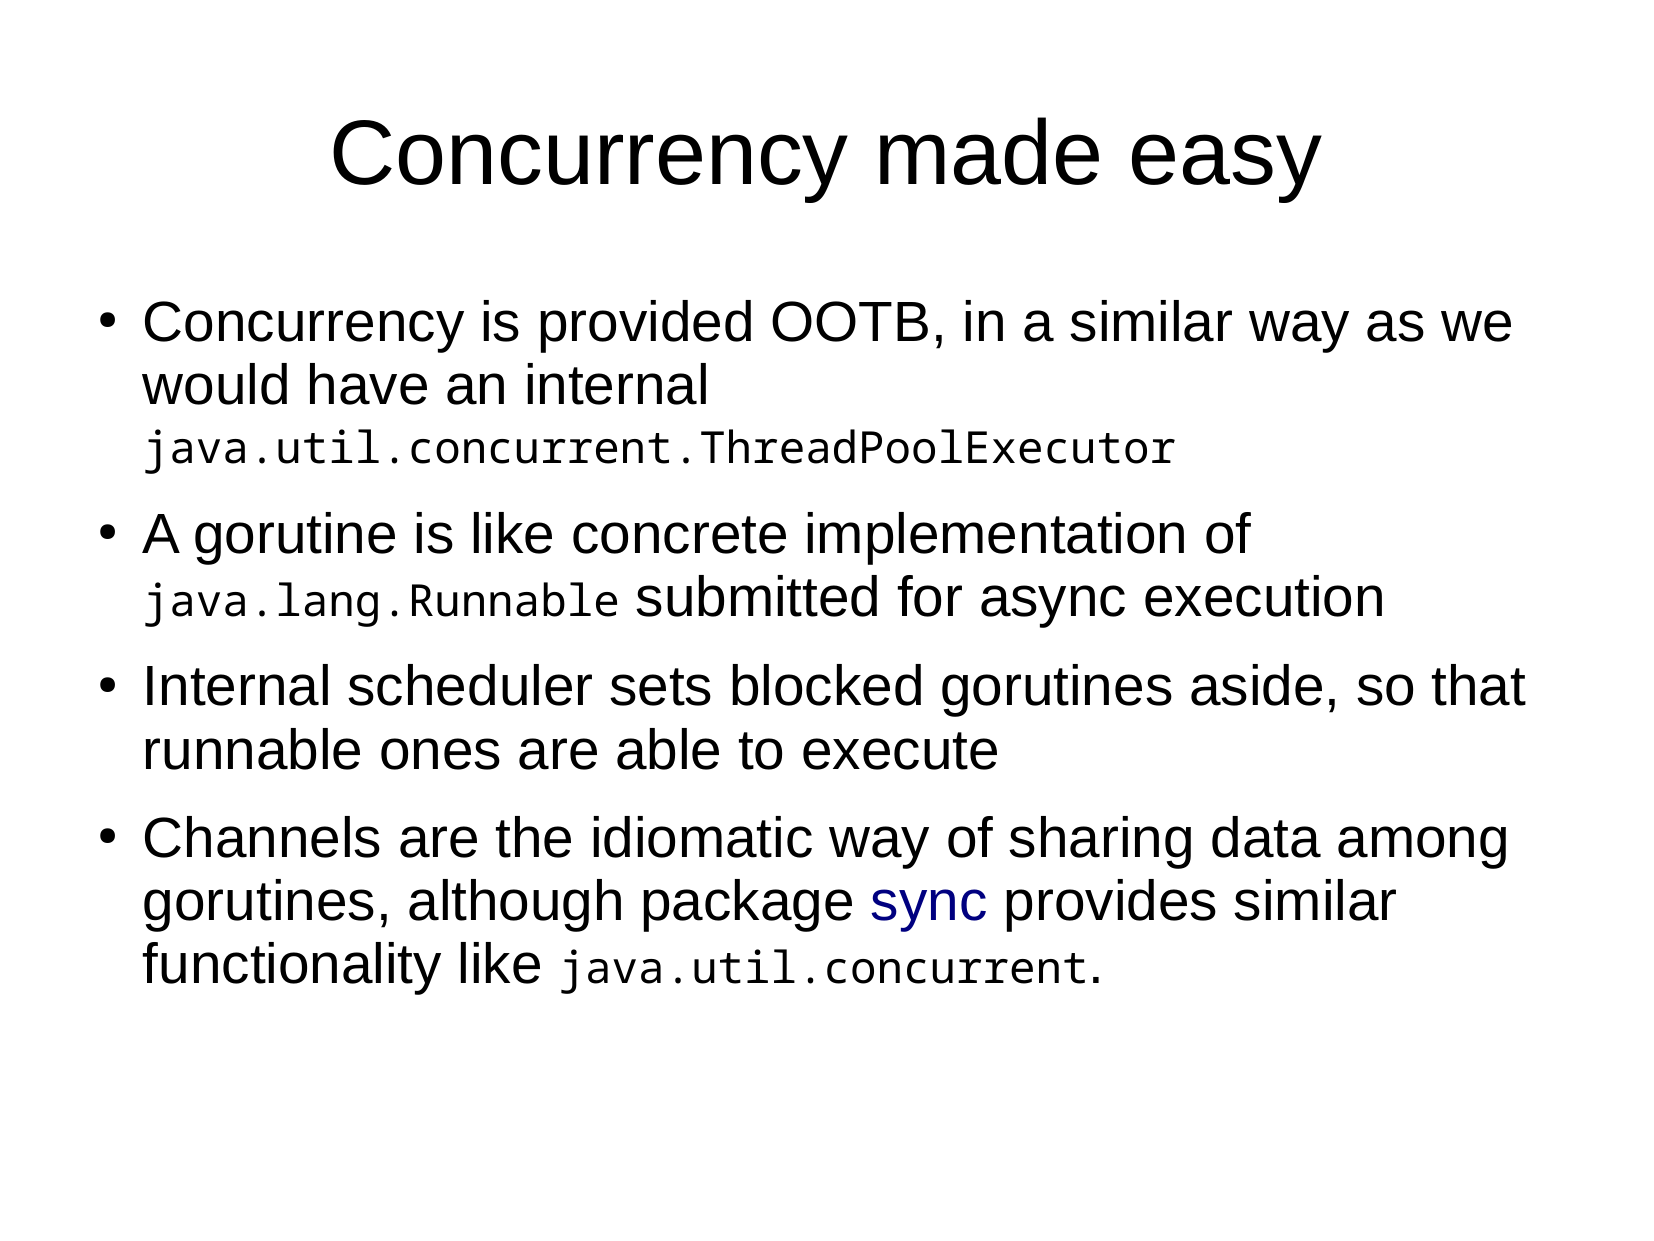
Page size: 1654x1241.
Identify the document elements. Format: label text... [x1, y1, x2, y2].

title Concurrency made easy [82, 49, 1571, 257]
list Concurrency is provided OOTB, in a similar way as we would have an internal java.util.concurrent.ThreadPoolExecutor A gorutine is like concrete implementation of java.lang.Runnable submitted for async execution Internal scheduler sets blocked gorutines aside, so that runnable ones are able to execute Channels are the idiomatic way of sharing data among gorutines, although package sync provides similar functionality like java.util.concurrent. [82, 290, 1571, 1010]
